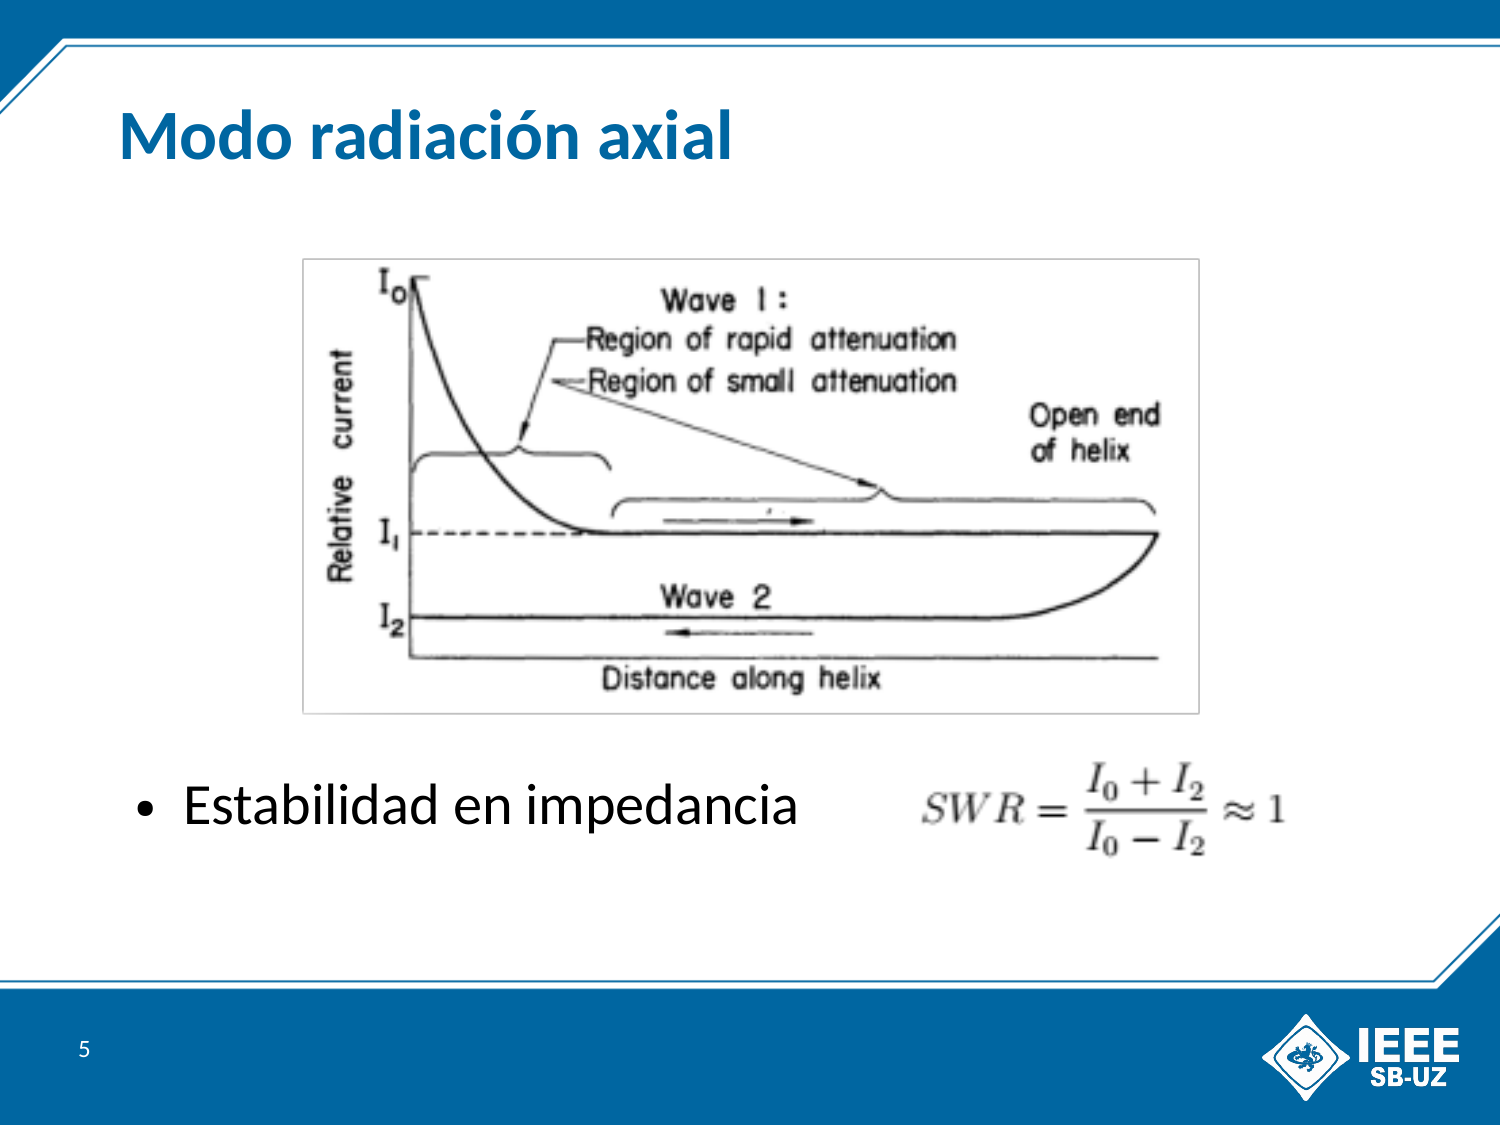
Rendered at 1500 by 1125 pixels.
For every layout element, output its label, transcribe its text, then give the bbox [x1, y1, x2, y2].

text_box Estabilidad en impedancia [120, 773, 826, 870]
picture [255, 214, 1315, 892]
title Modo radiación axial [103, 91, 1397, 182]
picture [0, 0, 1500, 115]
slide_number <number> [63, 1017, 143, 1078]
picture [0, 913, 1500, 1125]
